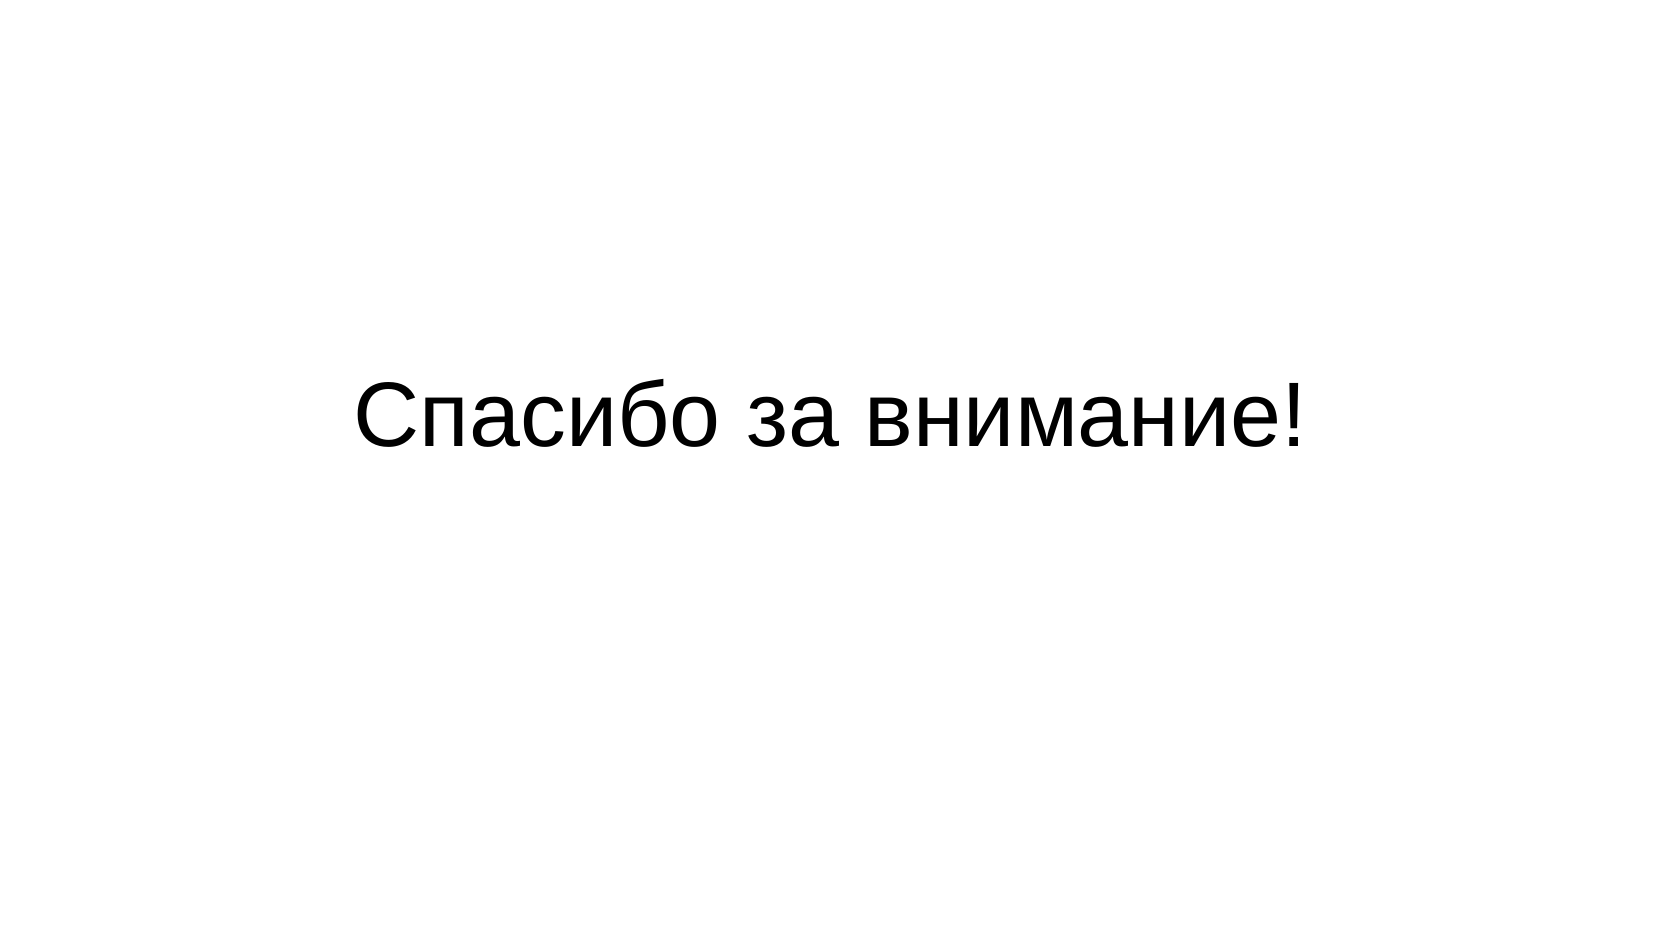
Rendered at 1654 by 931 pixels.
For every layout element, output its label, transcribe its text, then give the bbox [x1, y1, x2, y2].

title Спасибо за внимание! [86, 337, 1576, 493]
